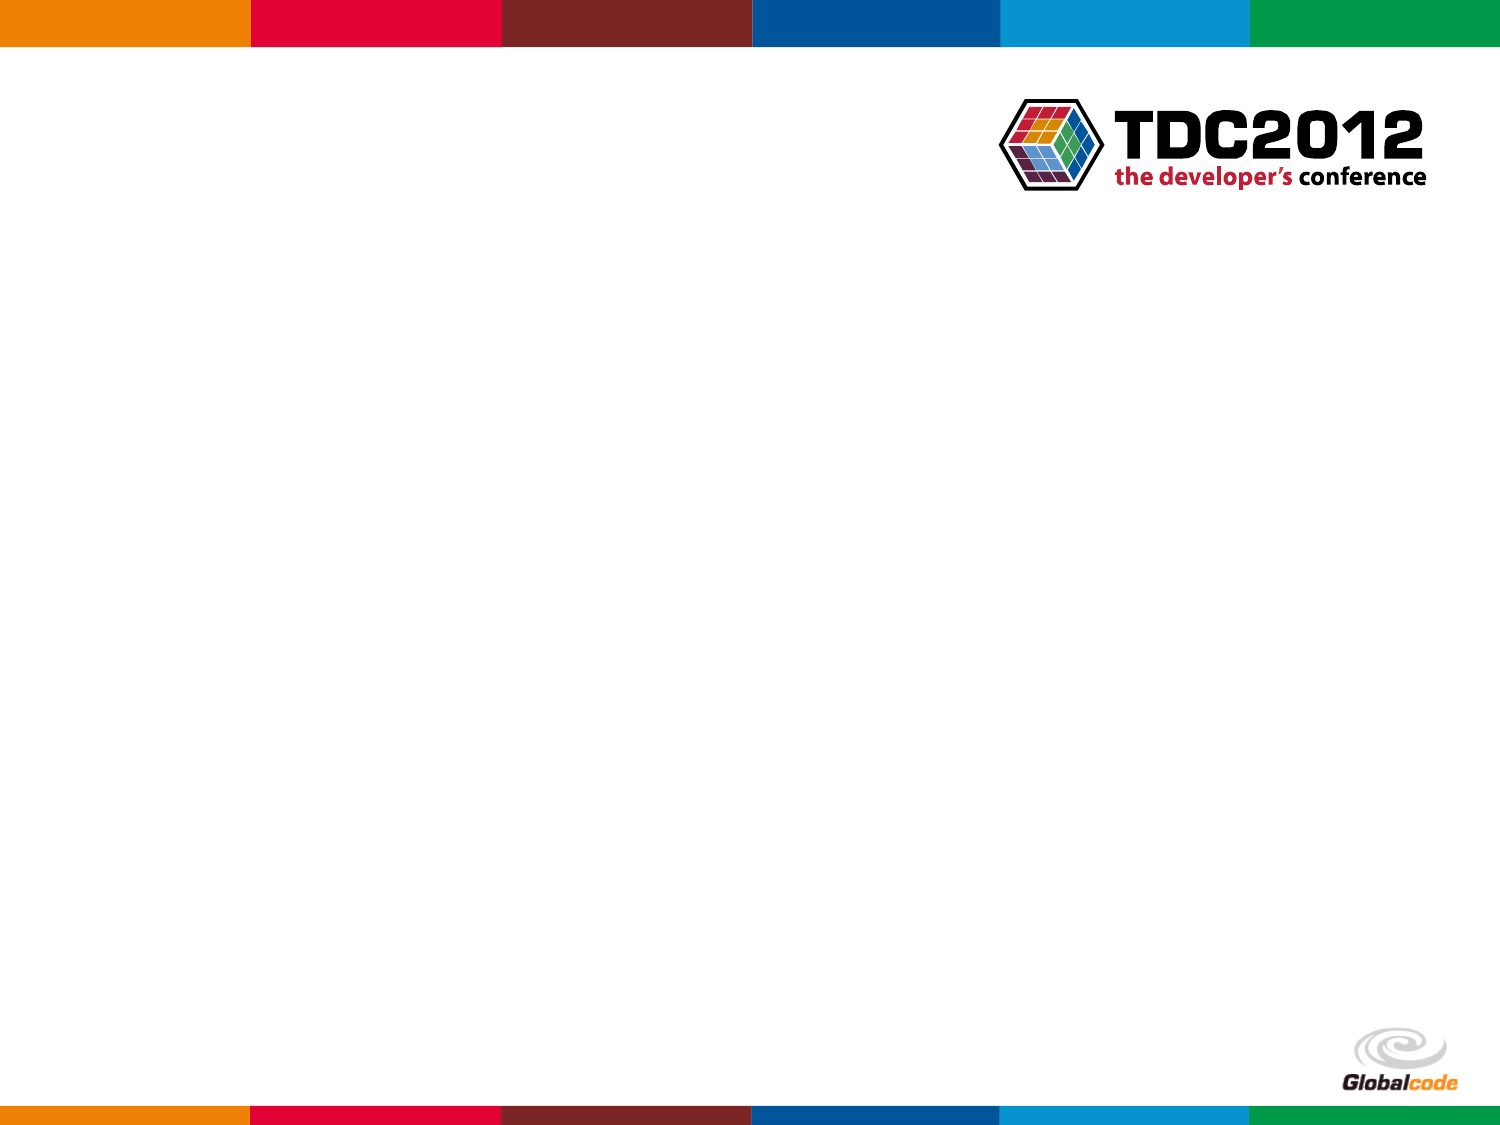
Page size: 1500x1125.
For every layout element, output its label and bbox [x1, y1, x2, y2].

picture [1340, 999, 1459, 1105]
